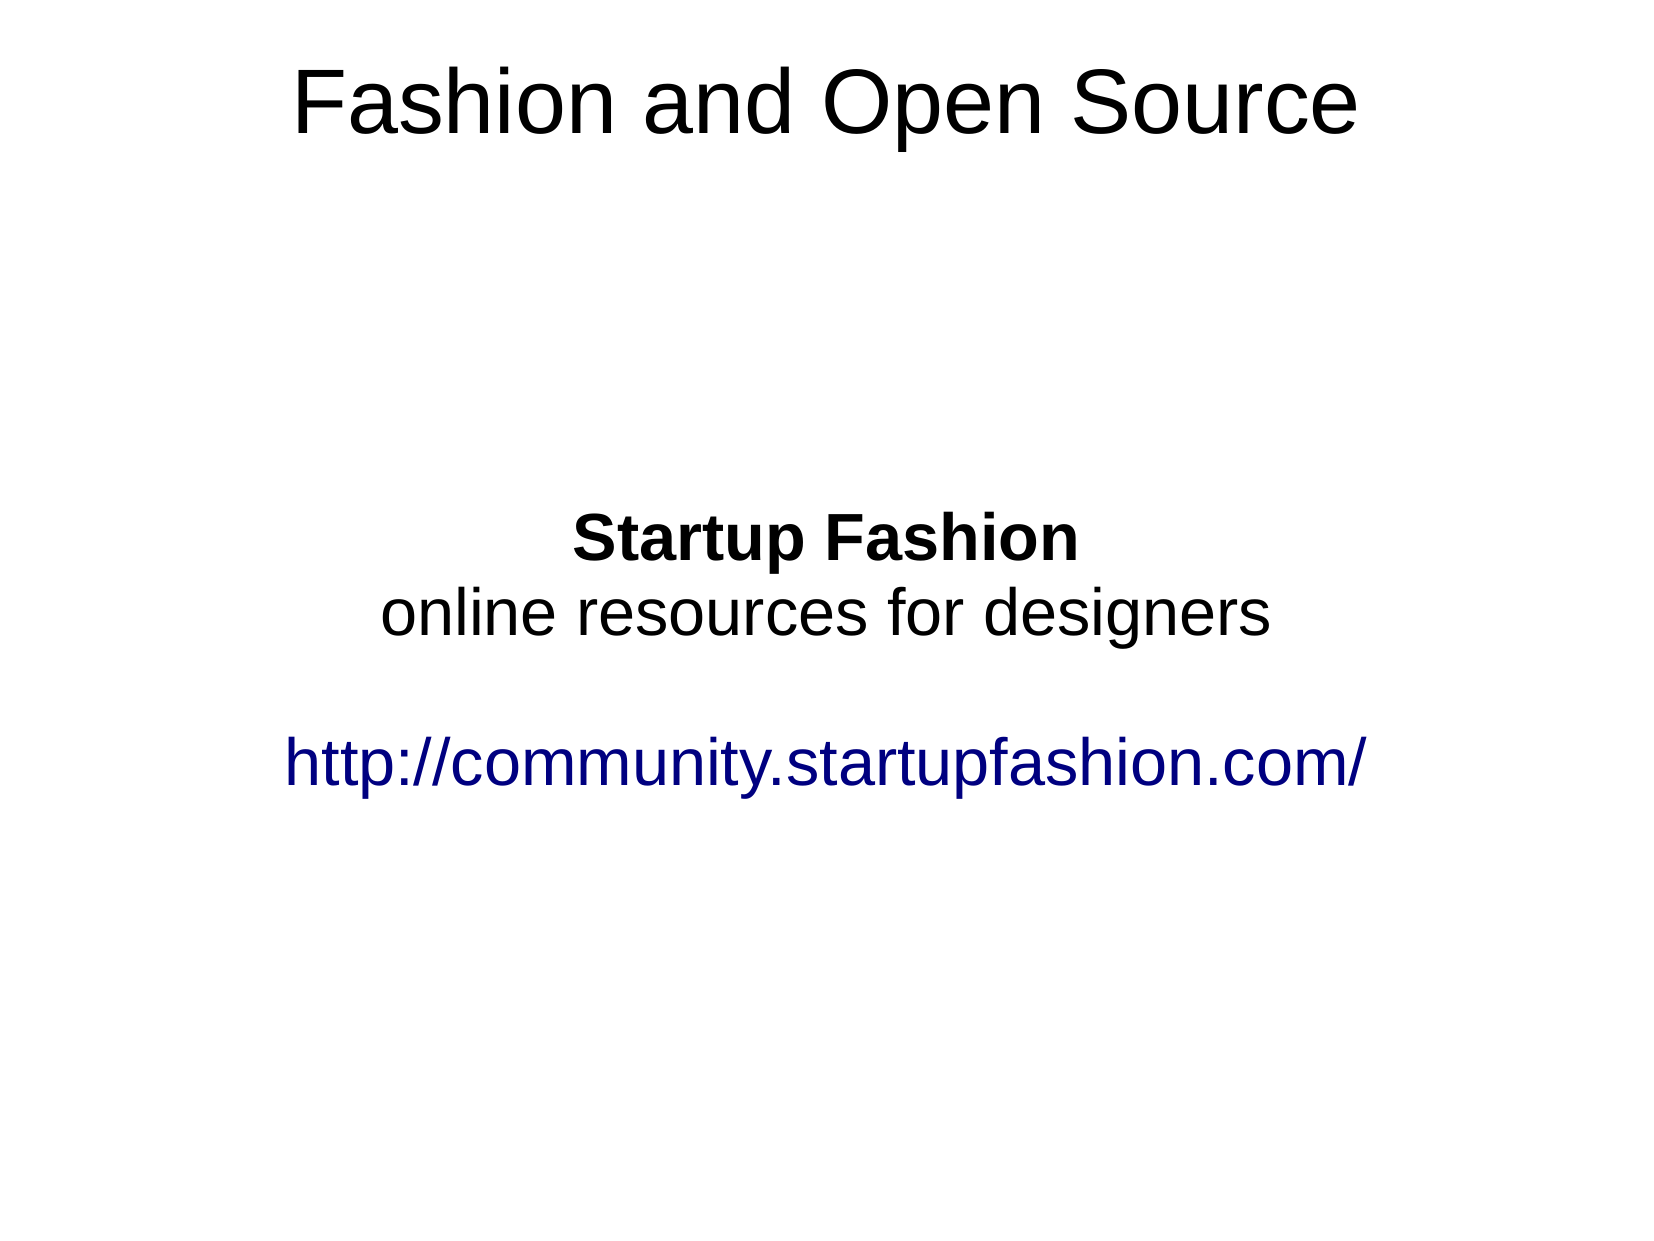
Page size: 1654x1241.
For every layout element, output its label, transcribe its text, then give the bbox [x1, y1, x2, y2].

title Fashion and Open Source [82, 49, 1571, 257]
subtitle Startup Fashion online resources for designers http://community.startupfashion.com/ [82, 290, 1571, 1010]
